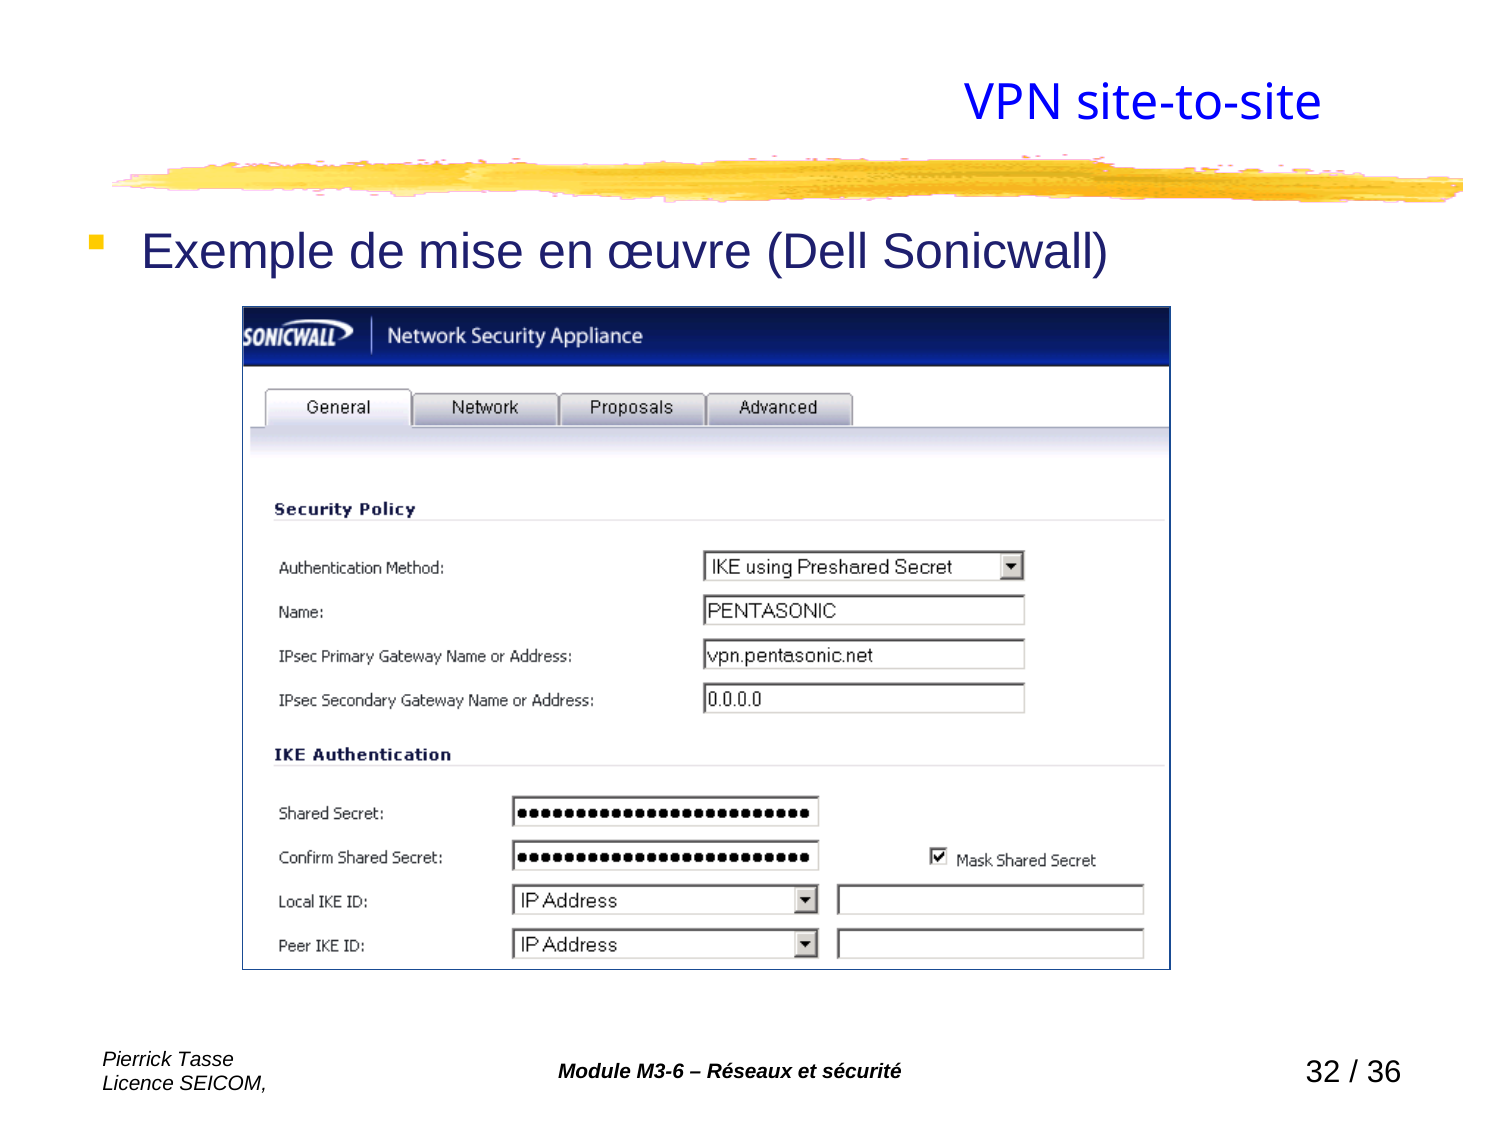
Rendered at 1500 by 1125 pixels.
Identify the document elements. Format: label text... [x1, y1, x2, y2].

picture [112, 149, 1463, 213]
list Exemple de mise en œuvre (Dell Sonicwall) [69, 210, 1412, 1016]
title VPN site-to-site [62, 37, 1338, 138]
picture [243, 307, 1170, 969]
